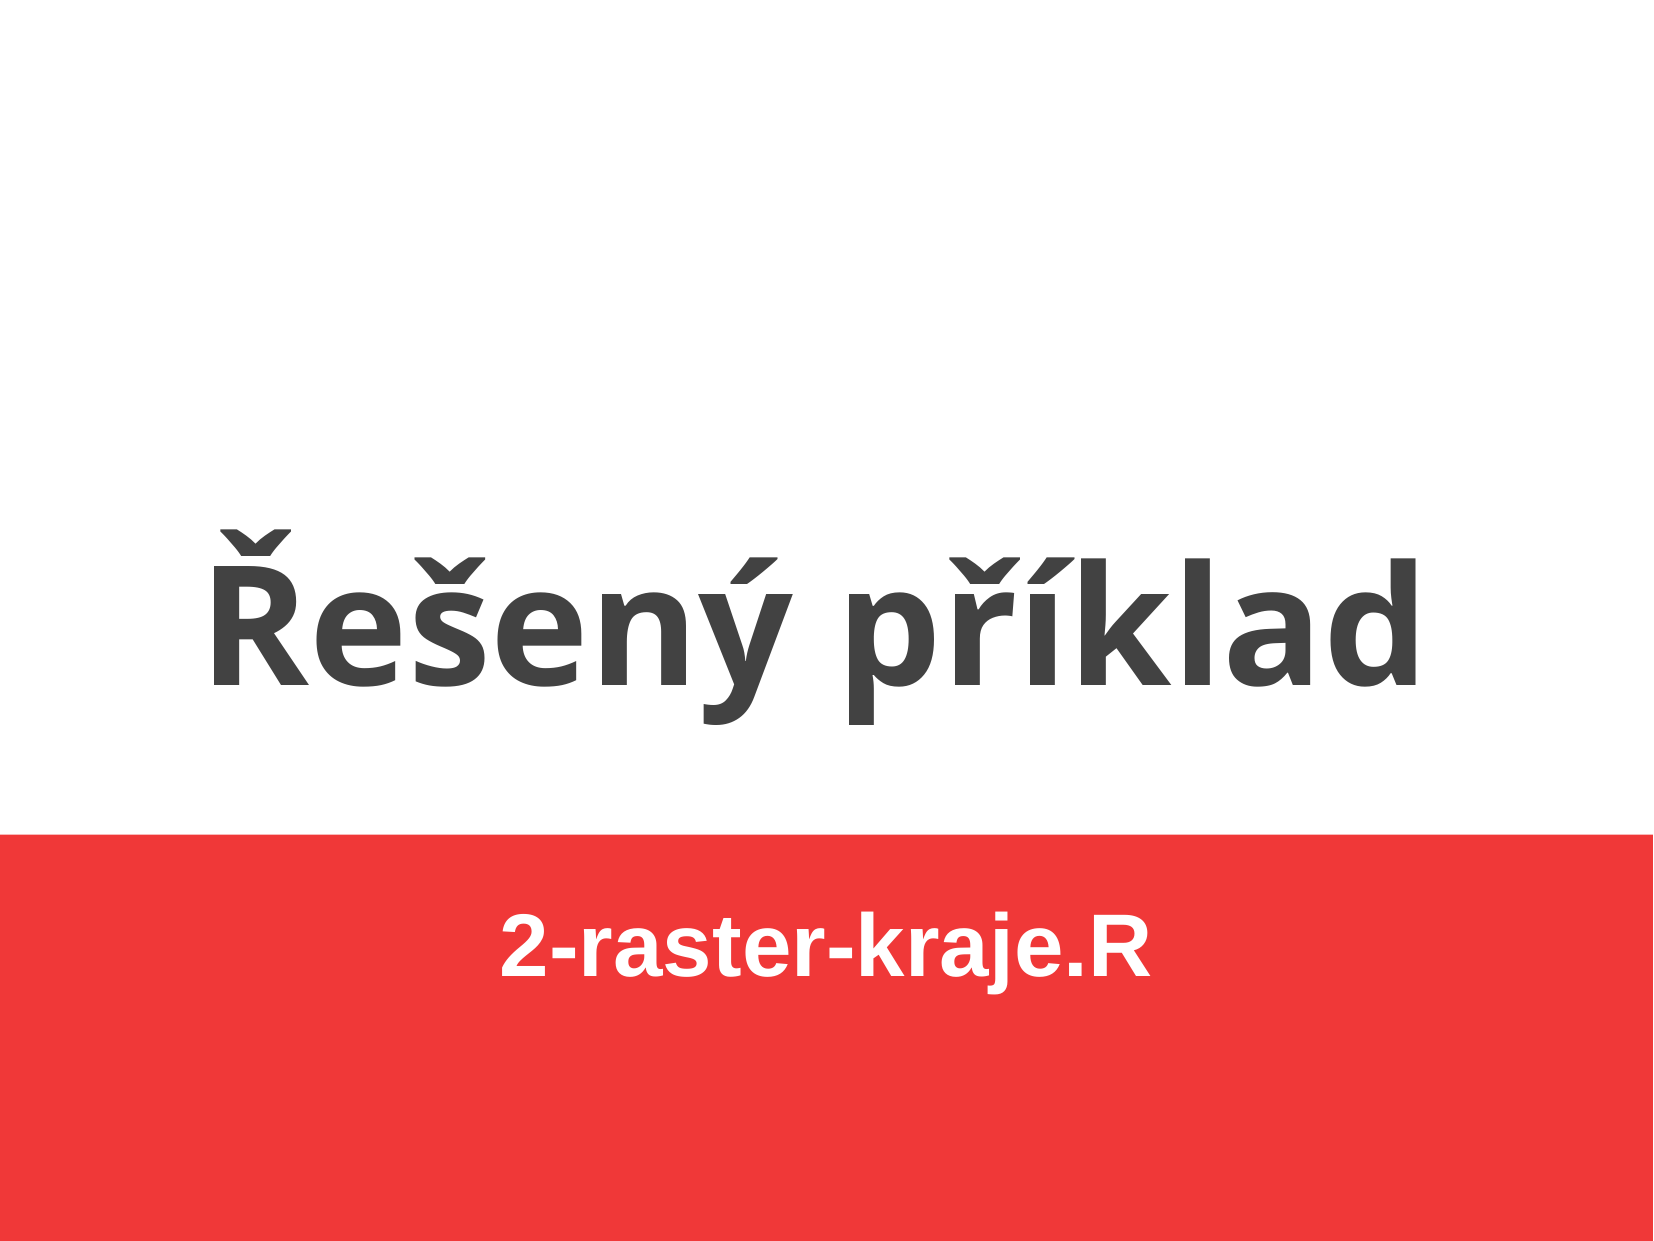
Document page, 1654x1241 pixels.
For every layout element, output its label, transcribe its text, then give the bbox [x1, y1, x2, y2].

subtitle 2-raster-kraje.R [82, 881, 1571, 1010]
title Řešený příklad [70, 430, 1559, 812]
